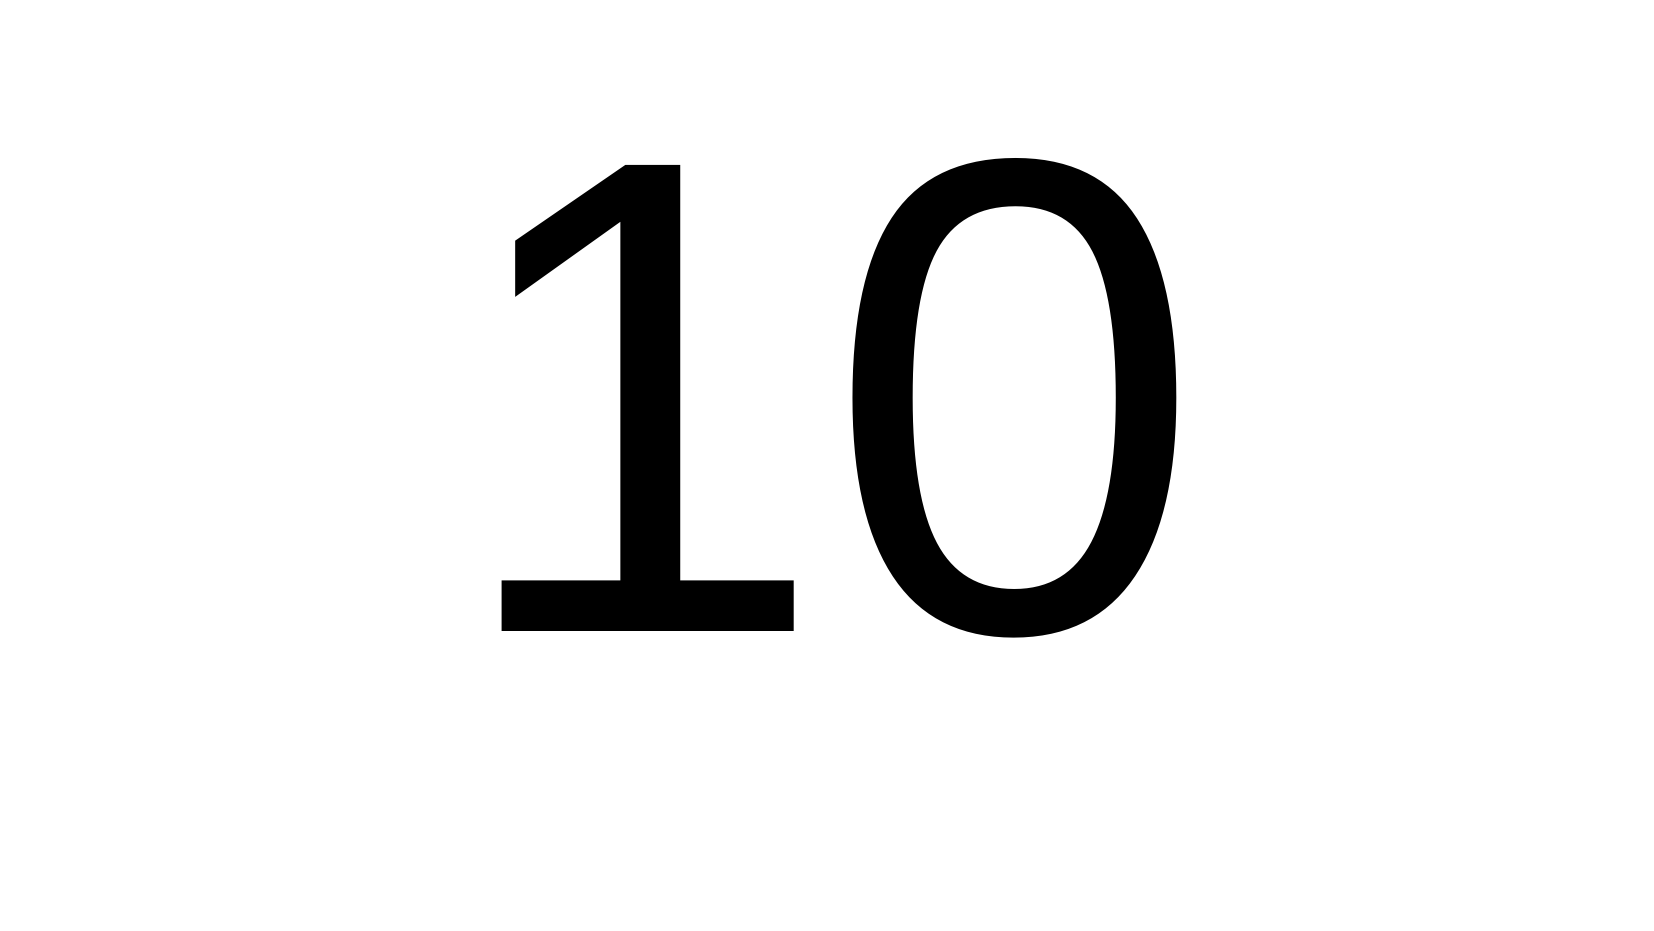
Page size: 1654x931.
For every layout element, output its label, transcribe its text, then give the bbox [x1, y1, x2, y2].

subtitle 10 [82, 18, 1571, 776]
